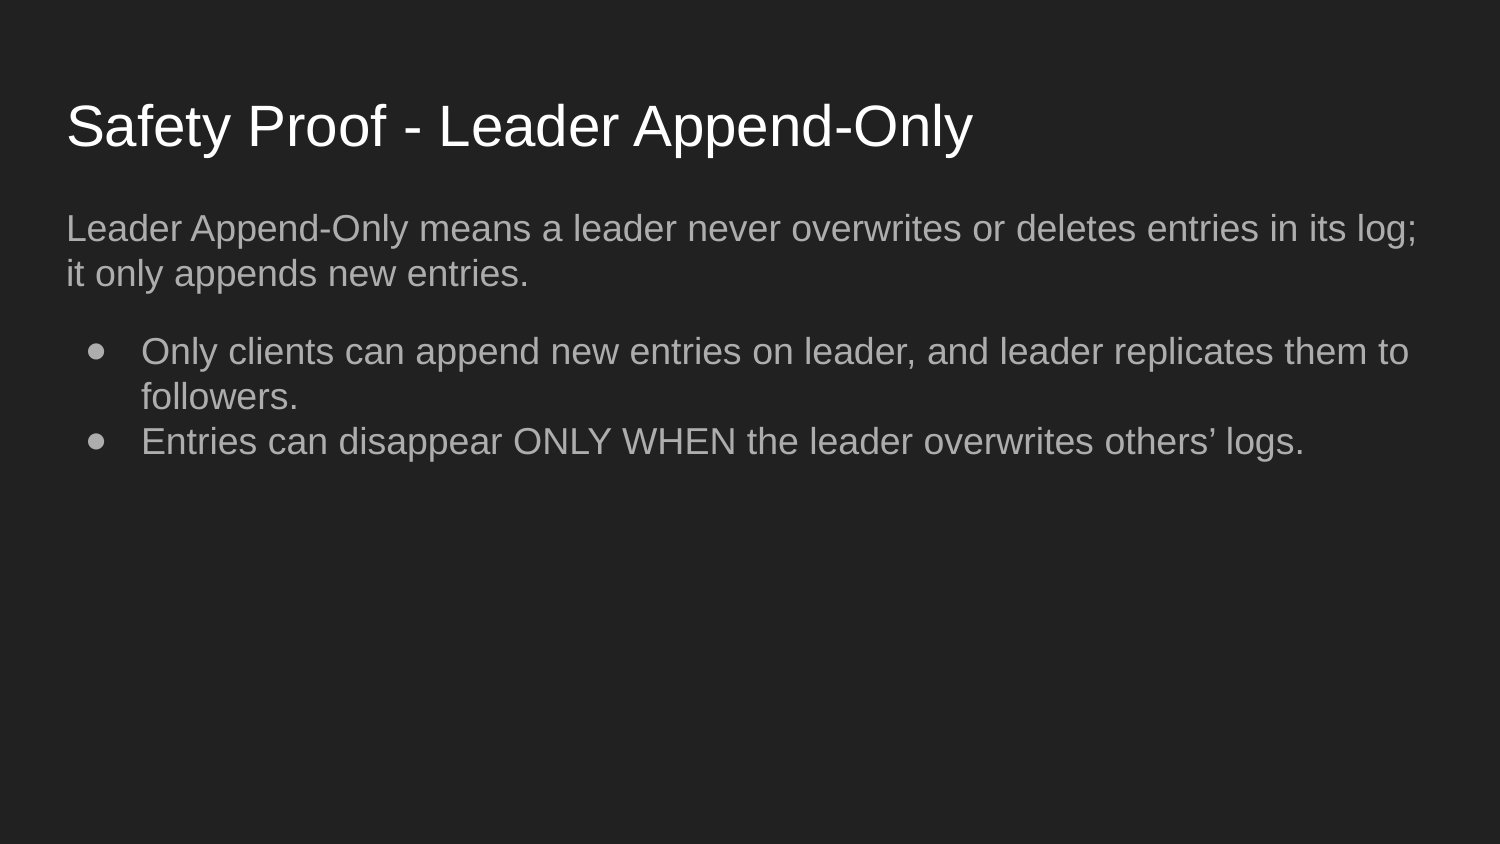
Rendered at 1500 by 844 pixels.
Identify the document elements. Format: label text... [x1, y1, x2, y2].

title Safety Proof - Leader Append-Only [51, 72, 1449, 167]
list Leader Append-Only means a leader never overwrites or deletes entries in its log; it only appends new entries. Only clients can append new entries on leader, and leader replicates them to followers. Entries can disappear ONLY WHEN the leader overwrites others’ logs. [51, 189, 1449, 750]
